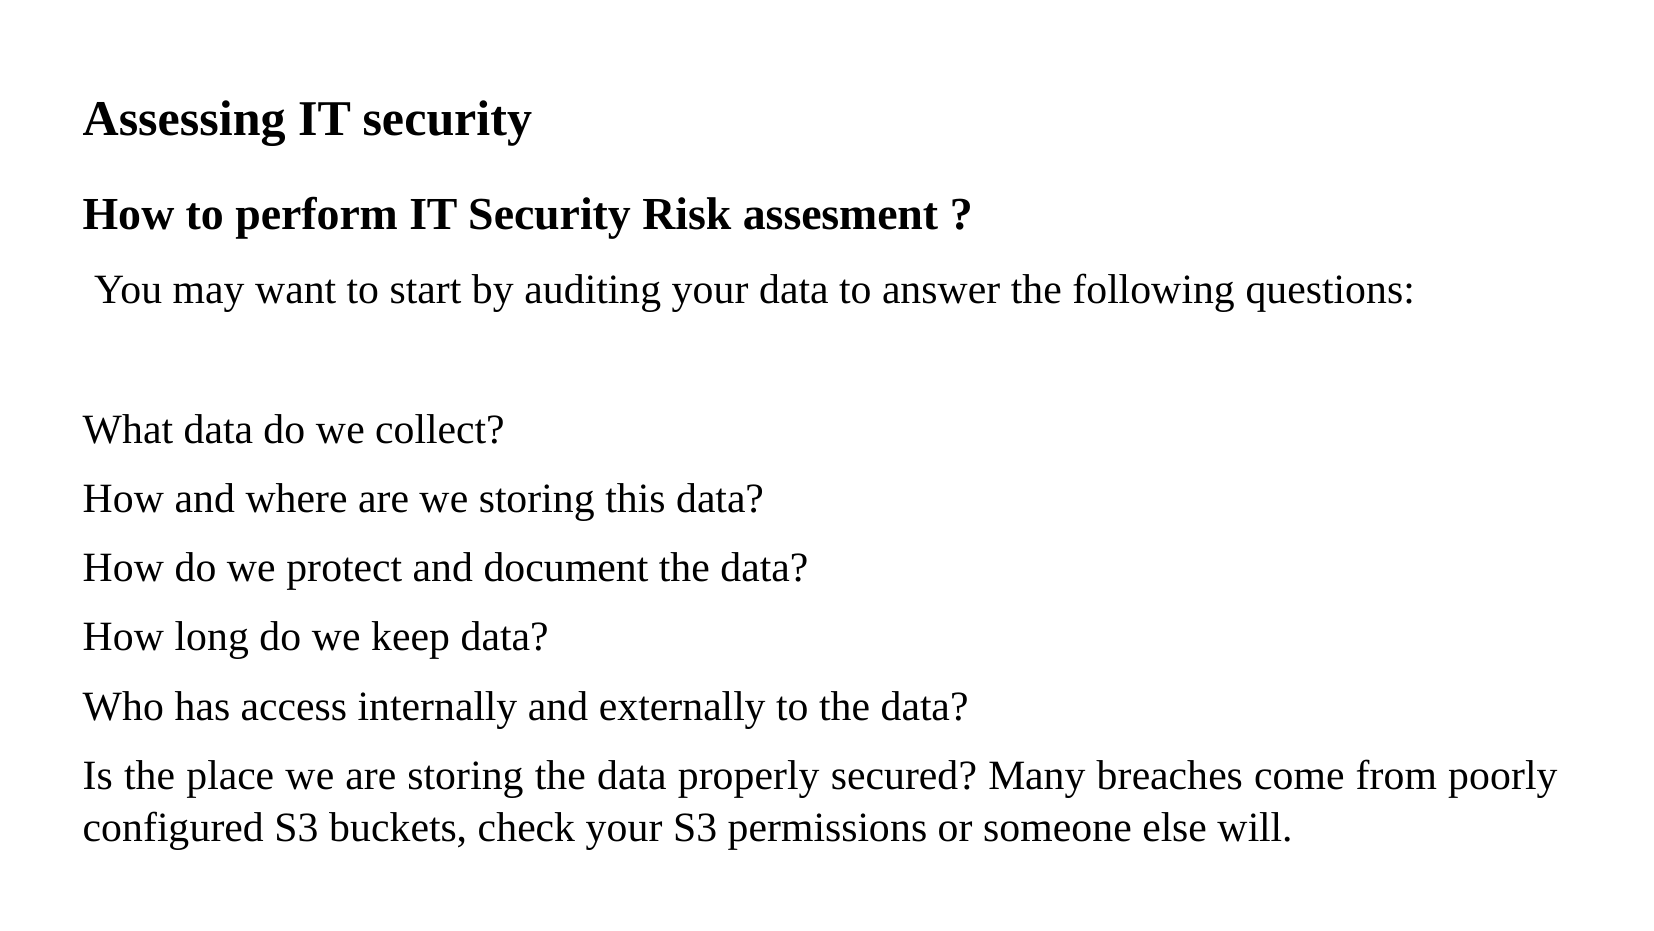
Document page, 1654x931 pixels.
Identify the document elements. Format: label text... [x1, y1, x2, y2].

title Assessing IT security [82, 67, 1477, 154]
subtitle How to perform IT Security Risk assesment ? You may want to start by auditing your data to answer the following questions: What data do we collect? How and where are we storing this data? How do we protect and document the data? How long do we keep data? Who has access internally and externally to the data? Is the place we are storing the data properly secured? Many breaches come from poorly configured S3 buckets, check your S3 permissions or someone else will. [82, 181, 1571, 857]
